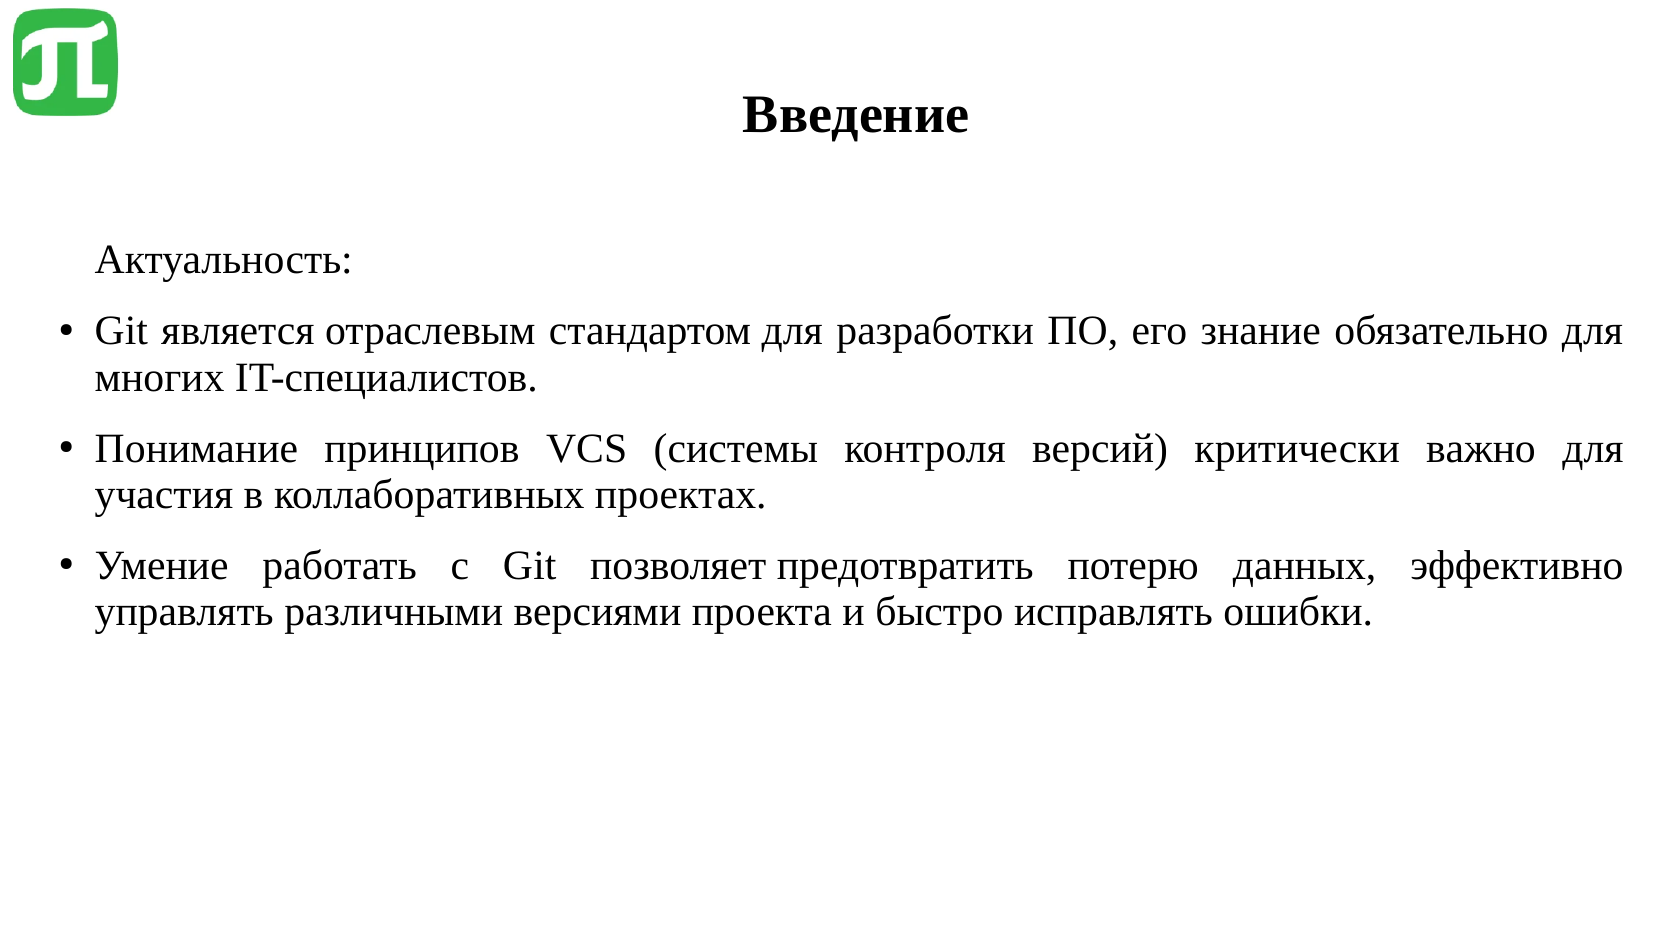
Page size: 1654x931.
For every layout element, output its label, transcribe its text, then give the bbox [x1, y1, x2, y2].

picture [13, 8, 120, 119]
subtitle Актуальность: Git является отраслевым стандартом для разработки ПО, его знание обязательно для многих IT-специалистов. Понимание принципов VCS (системы контроля версий) критически важно для участия в коллаборативных проектах. Умение работать с Git позволяет предотвратить потерю данных, эффективно управлять различными версиями проекта и быстро исправлять ошибки. [59, 0, 1625, 901]
